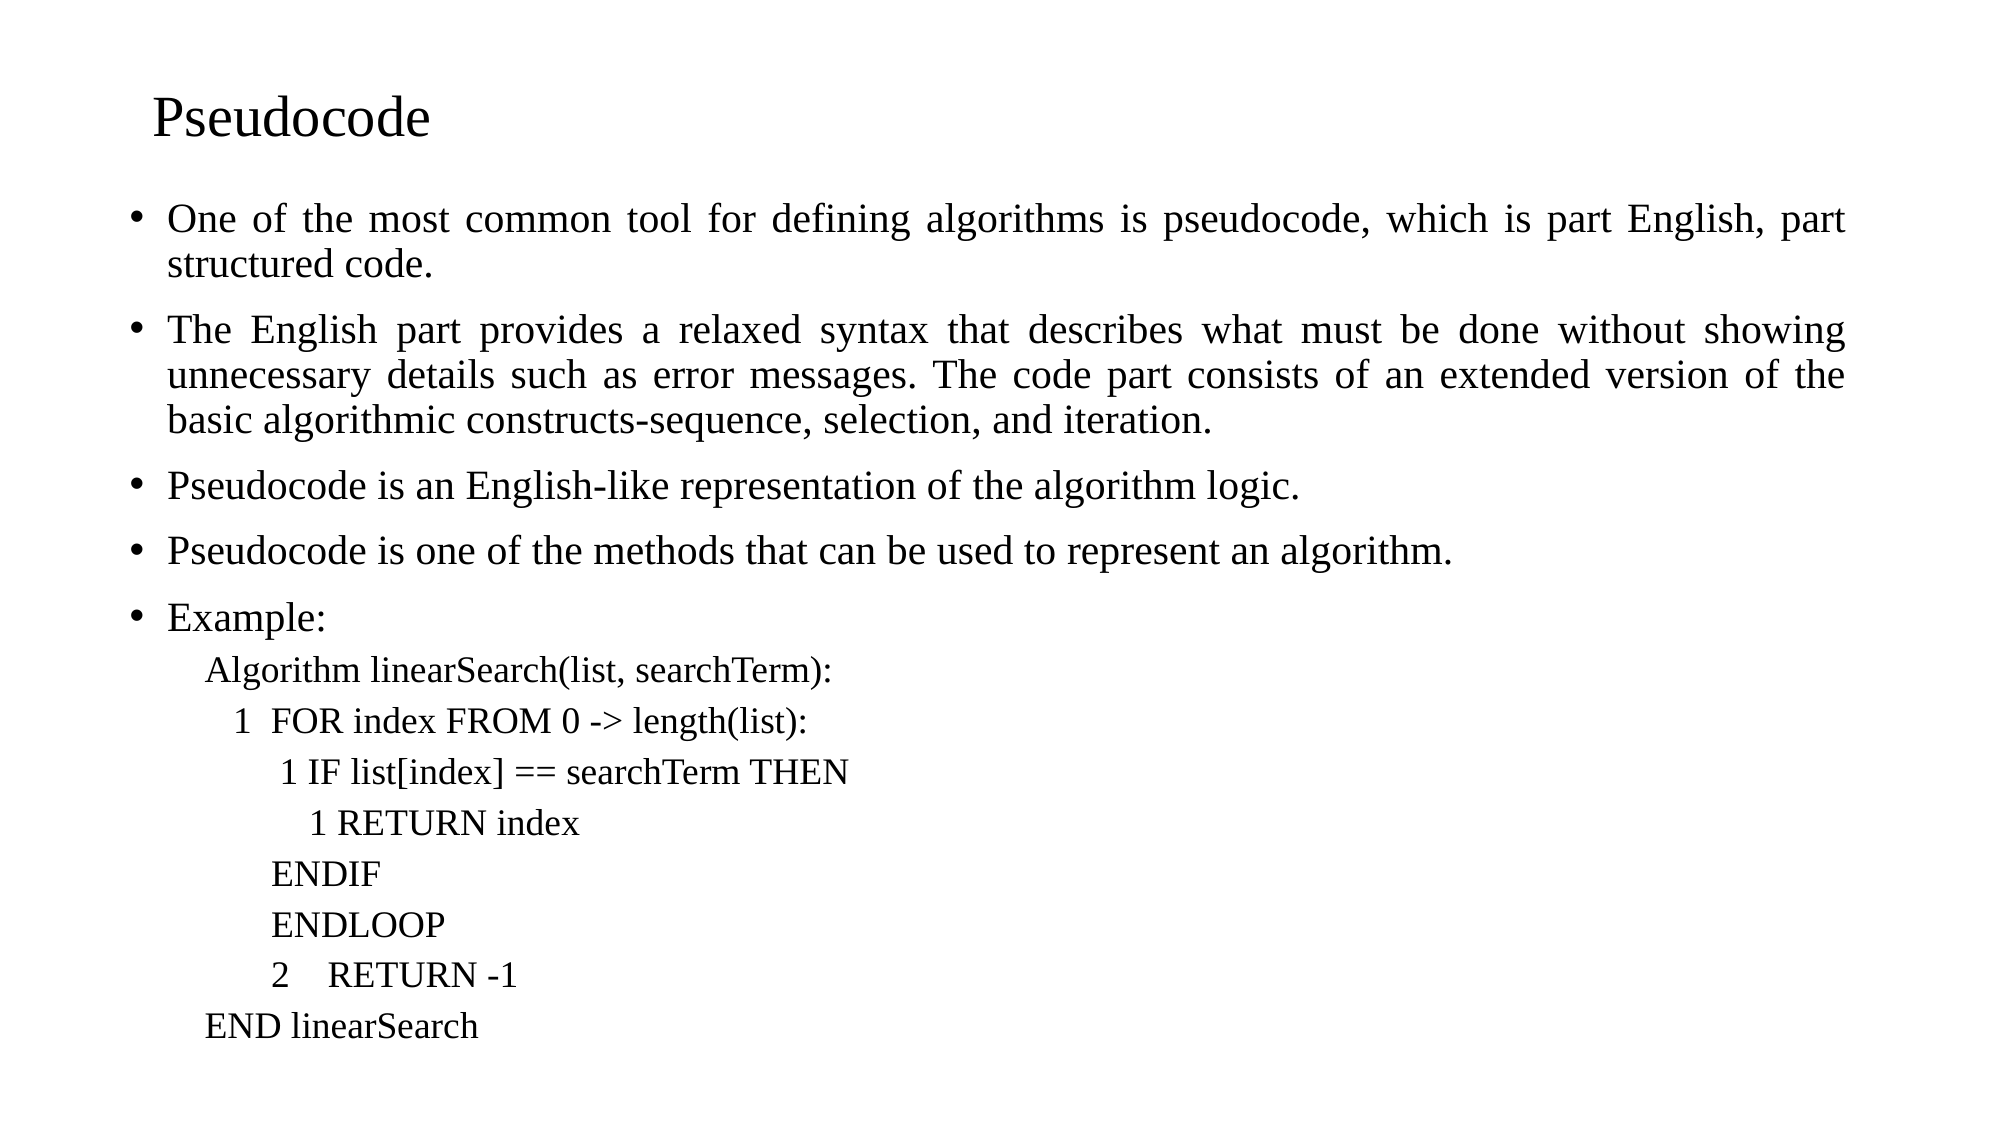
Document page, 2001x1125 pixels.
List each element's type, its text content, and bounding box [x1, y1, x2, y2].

title Pseudocode [137, 59, 1863, 175]
list One of the most common tool for defining algorithms is pseudocode, which is part English, part structured code. The English part provides a relaxed syntax that describes what must be done without showing unnecessary details such as error messages. The code part consists of an extended version of the basic algorithmic constructs-sequence, selection, and iteration. Pseudocode is an English-like representation of the algorithm logic. Pseudocode is one of the methods that can be used to represent an algorithm. Example: Algorithm linearSearch(list, searchTerm): 1 FOR index FROM 0 -> length(list): 1 IF list[index] == searchTerm THEN 1 RETURN index ENDIF ENDLOOP 2 RETURN -1 END linearSearch [114, 188, 1863, 1087]
